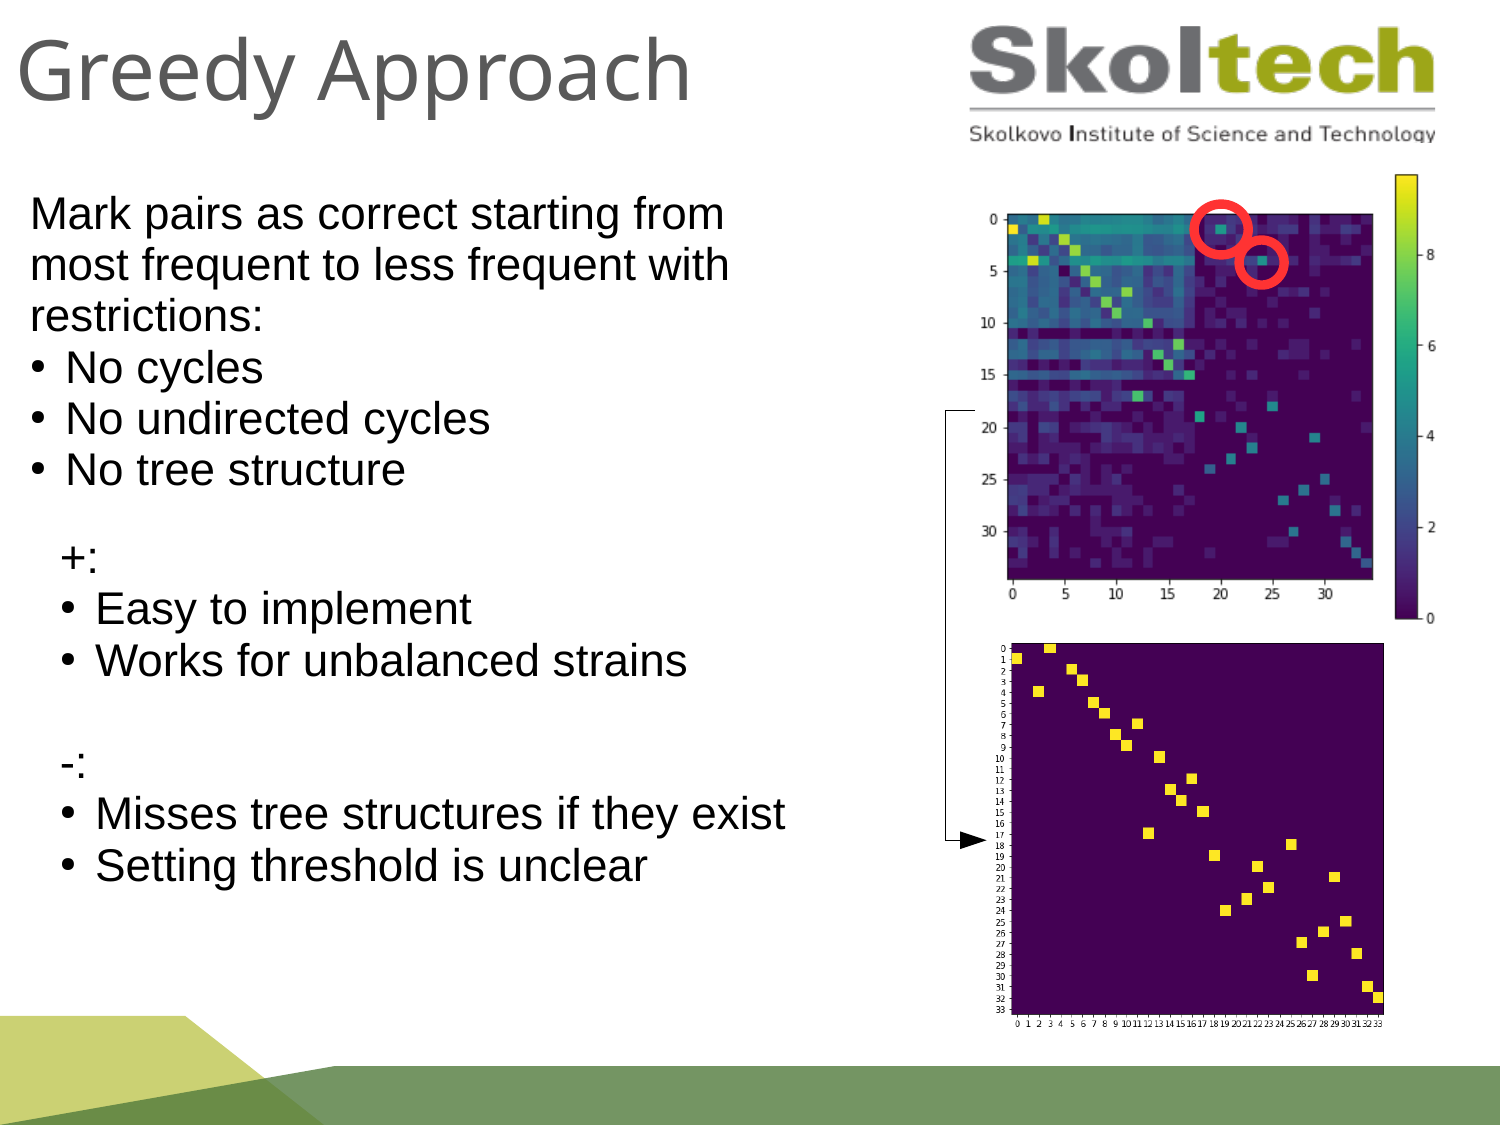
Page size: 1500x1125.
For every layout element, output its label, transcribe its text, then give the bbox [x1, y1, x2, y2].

picture [975, 170, 1455, 1051]
text_box Mark pairs as correct starting from most frequent to less frequent with restrictions: No cycles No undirected cycles No tree structure [15, 180, 796, 631]
title Greedy Approach [15, 15, 1376, 121]
text_box +: Easy to implement Works for unbalanced strains -: Misses tree structures if they exist Setting threshold is unclear [45, 524, 911, 899]
